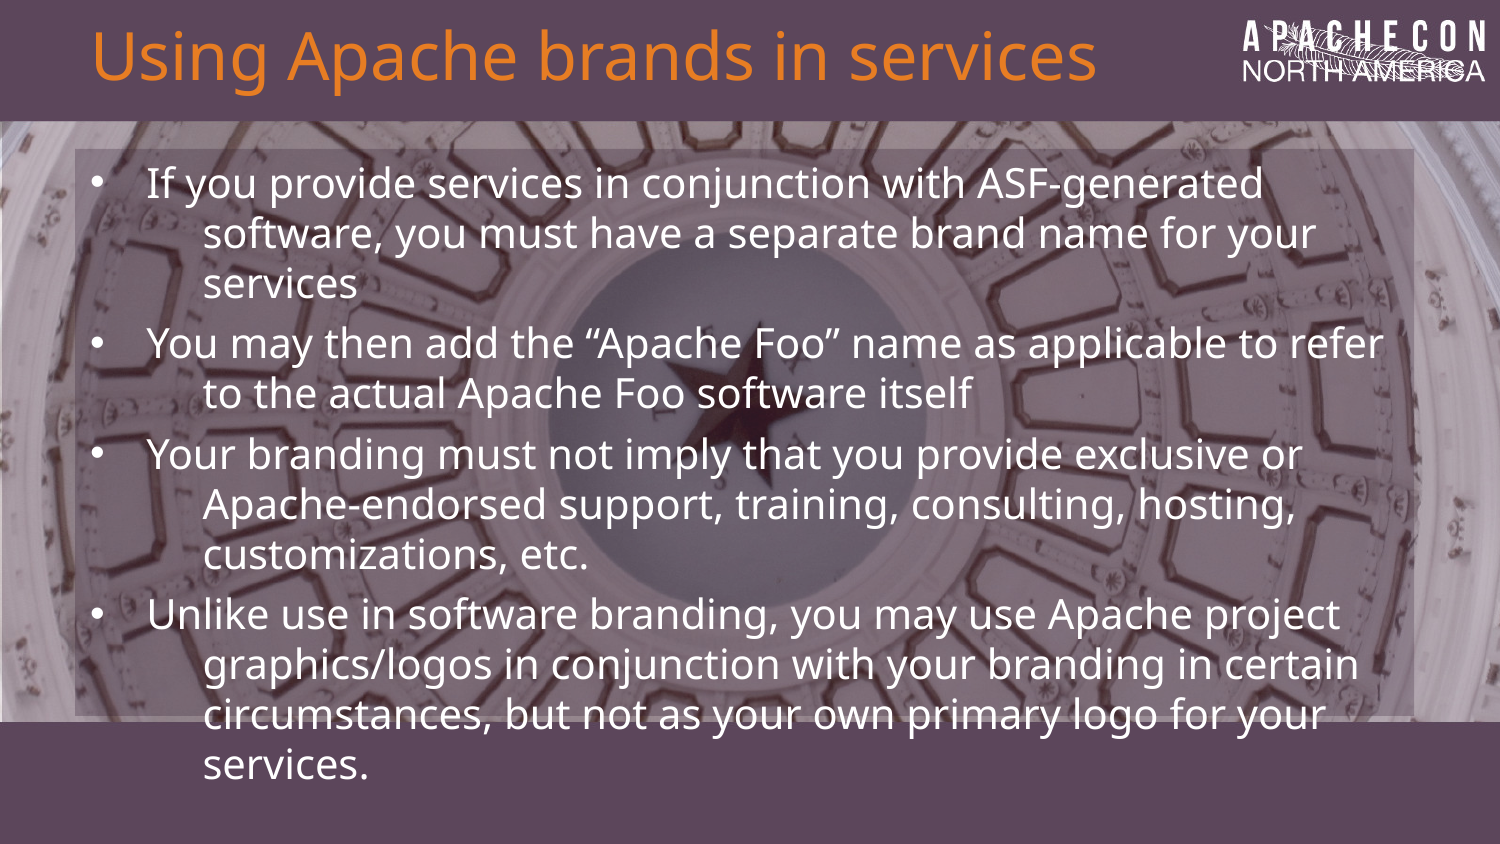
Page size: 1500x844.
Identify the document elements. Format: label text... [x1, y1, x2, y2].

text_box If you provide services in conjunction with ASF-generated software, you must have a separate brand name for your services You may then add the “Apache Foo” name as applicable to refer to the actual Apache Foo software itself Your branding must not imply that you provide exclusive or Apache-endorsed support, training, consulting, hosting, customizations, etc. Unlike use in software branding, you may use Apache project graphics/logos in conjunction with your branding in certain circumstances, but not as your own primary logo for your services. [75, 148, 1415, 716]
text_box Using Apache brands in services [75, 6, 1116, 107]
picture [0, 0, 1500, 844]
